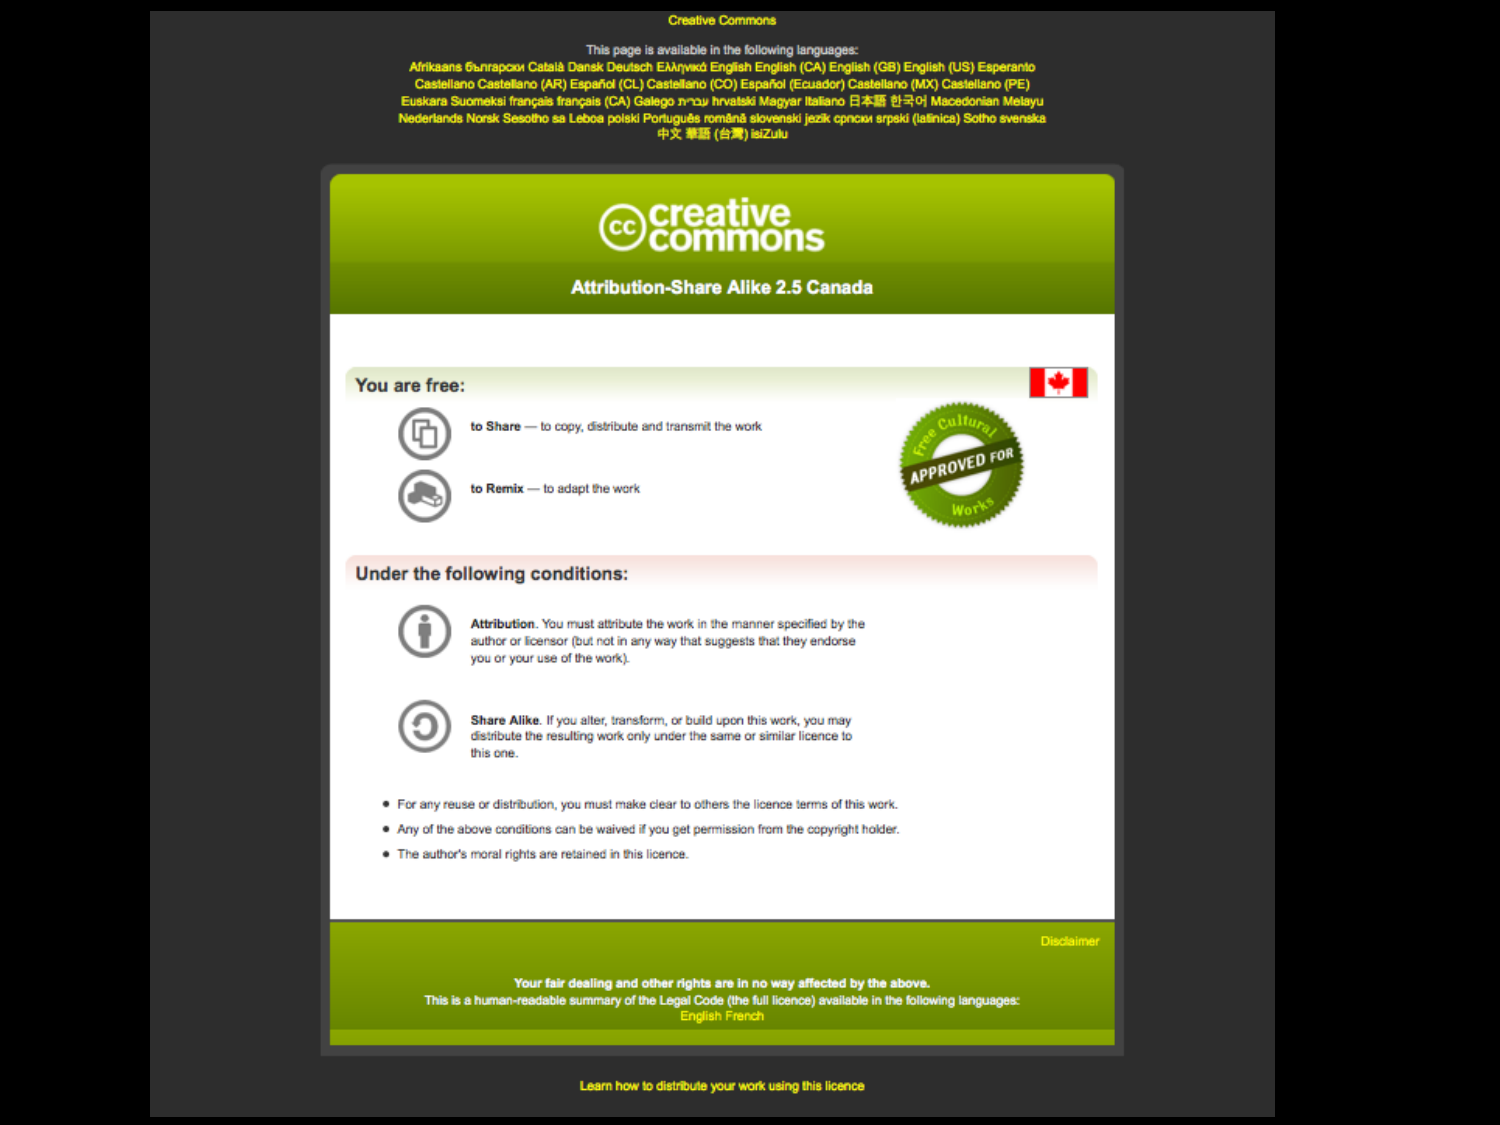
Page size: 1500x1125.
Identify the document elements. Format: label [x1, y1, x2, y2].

text_box [0, 0, 1500, 1125]
picture [150, 11, 1275, 1117]
